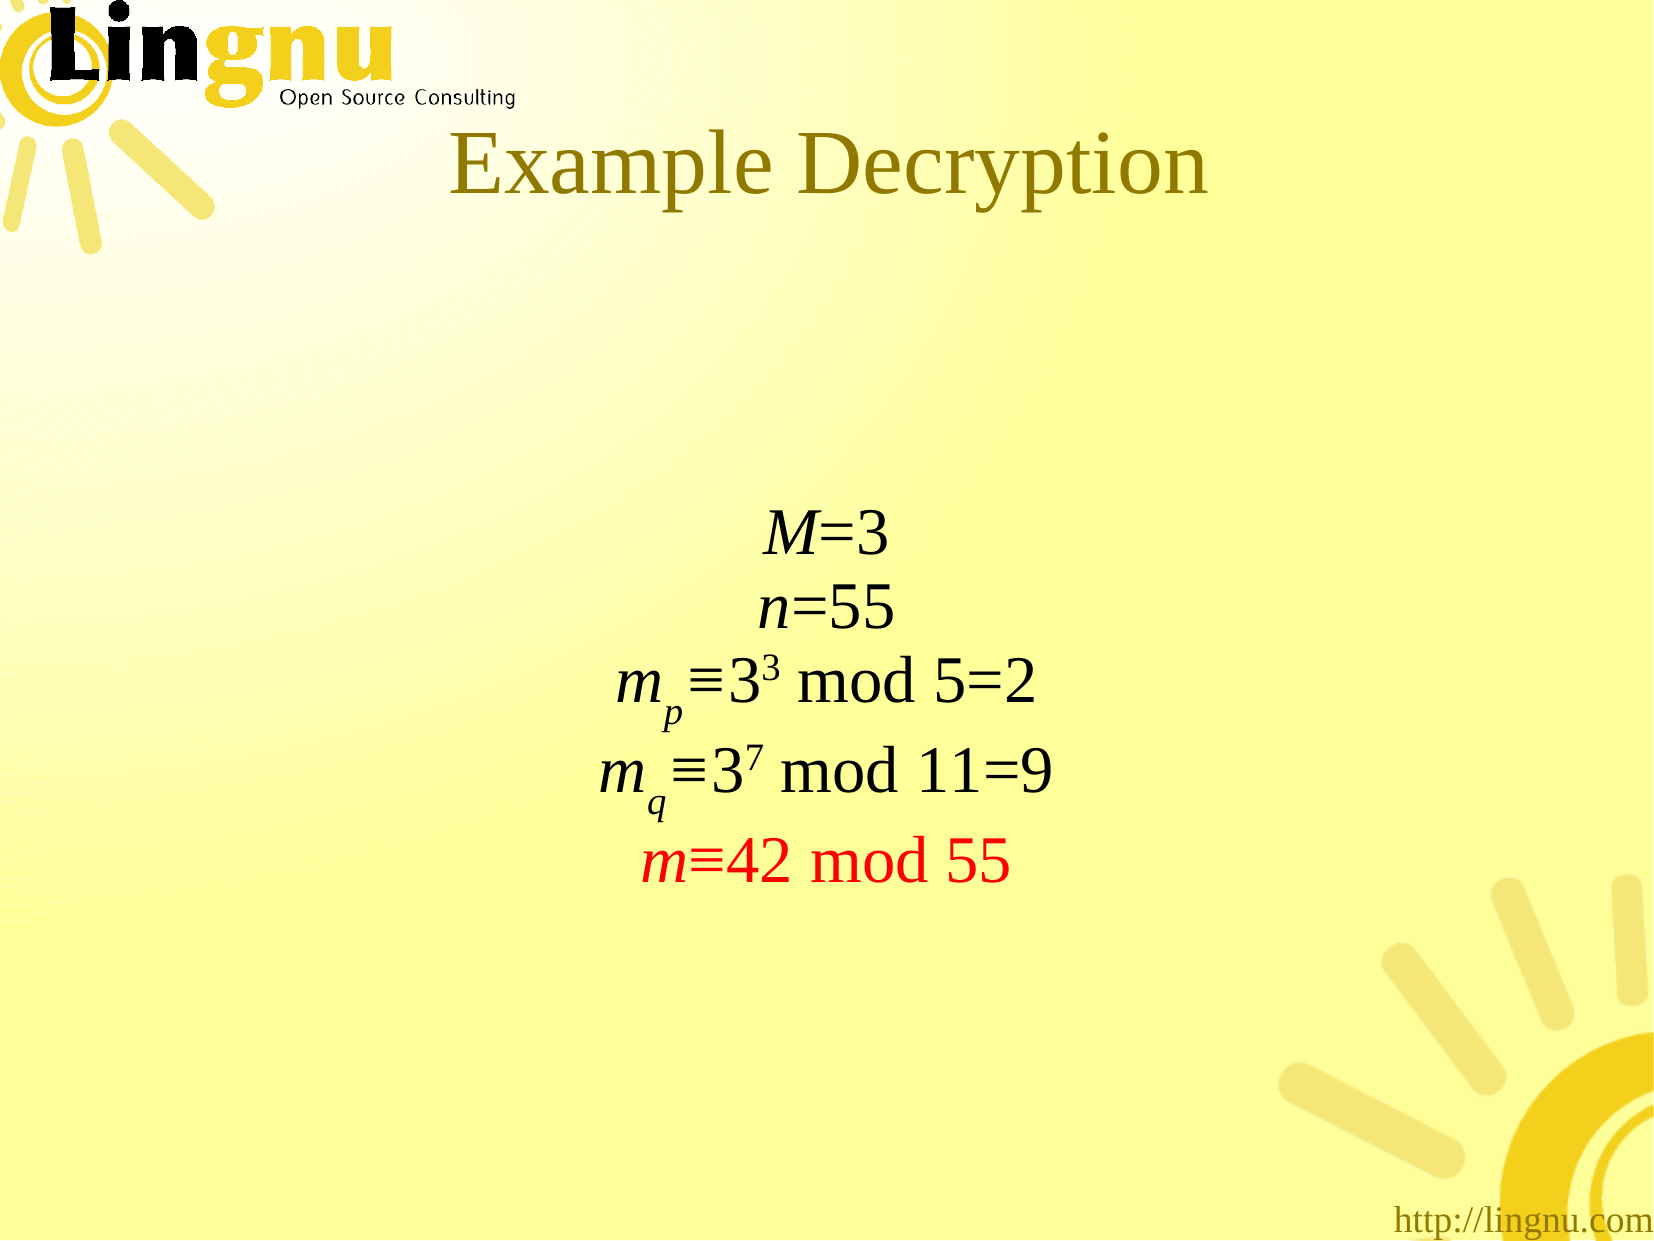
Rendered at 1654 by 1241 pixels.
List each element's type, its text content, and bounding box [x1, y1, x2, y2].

picture [1256, 871, 1654, 1241]
picture [0, 0, 516, 256]
title Example Decryption [123, 58, 1536, 265]
subtitle M=3 n=55 mp≡33 mod 5=2 mq≡37 mod 11=9 m≡42 mod 55 [29, 265, 1625, 1127]
